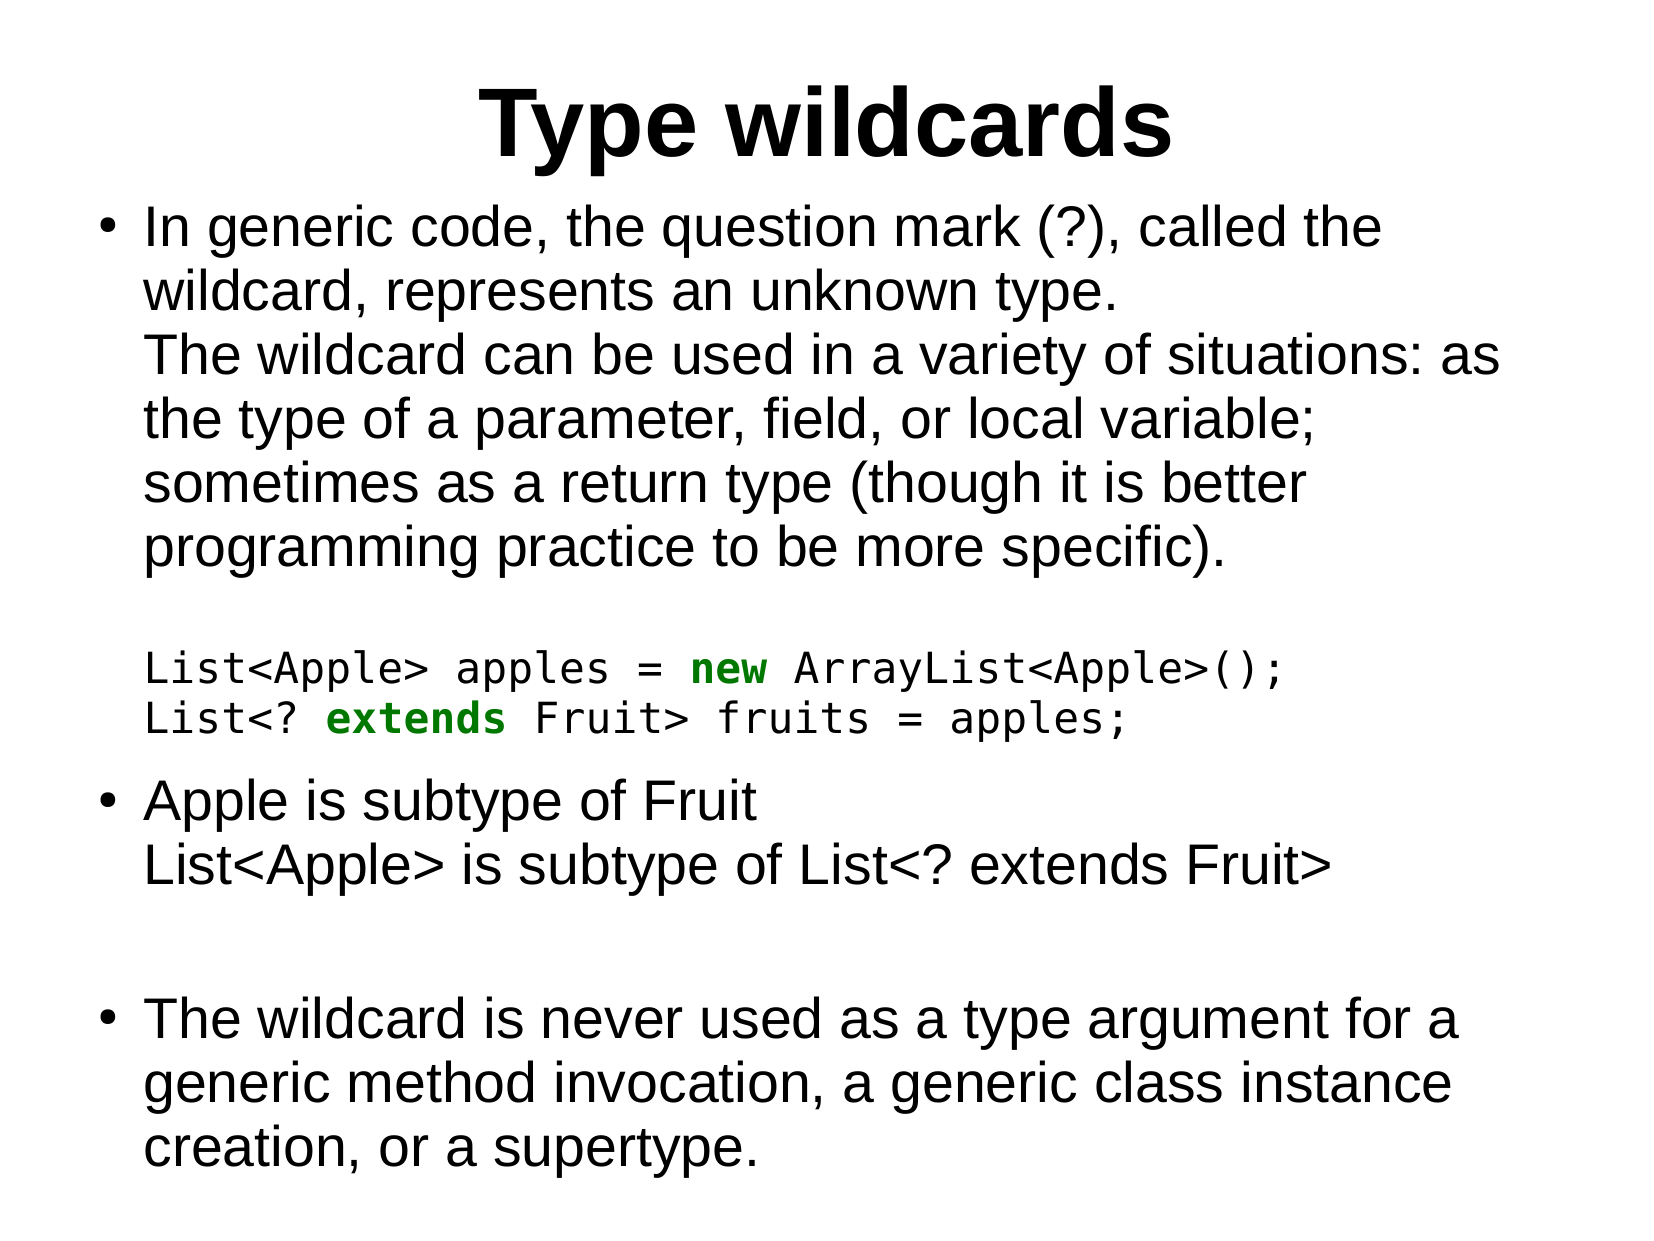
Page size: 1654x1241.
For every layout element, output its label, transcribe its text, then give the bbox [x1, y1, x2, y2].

list In generic code, the question mark (?), called the wildcard, represents an unknown type. The wildcard can be used in a variety of situations: as the type of a parameter, field, or local variable; sometimes as a return type (though it is better programming practice to be more specific). List<Apple> apples = new ArrayList<Apple>(); List<? extends Fruit> fruits = apples; Apple is subtype of Fruit List<Apple> is subtype of List<? extends Fruit> The wildcard is never used as a type argument for a generic method invocation, a generic class instance creation, or a supertype. [82, 195, 1538, 1186]
title Type wildcards [82, 49, 1571, 196]
